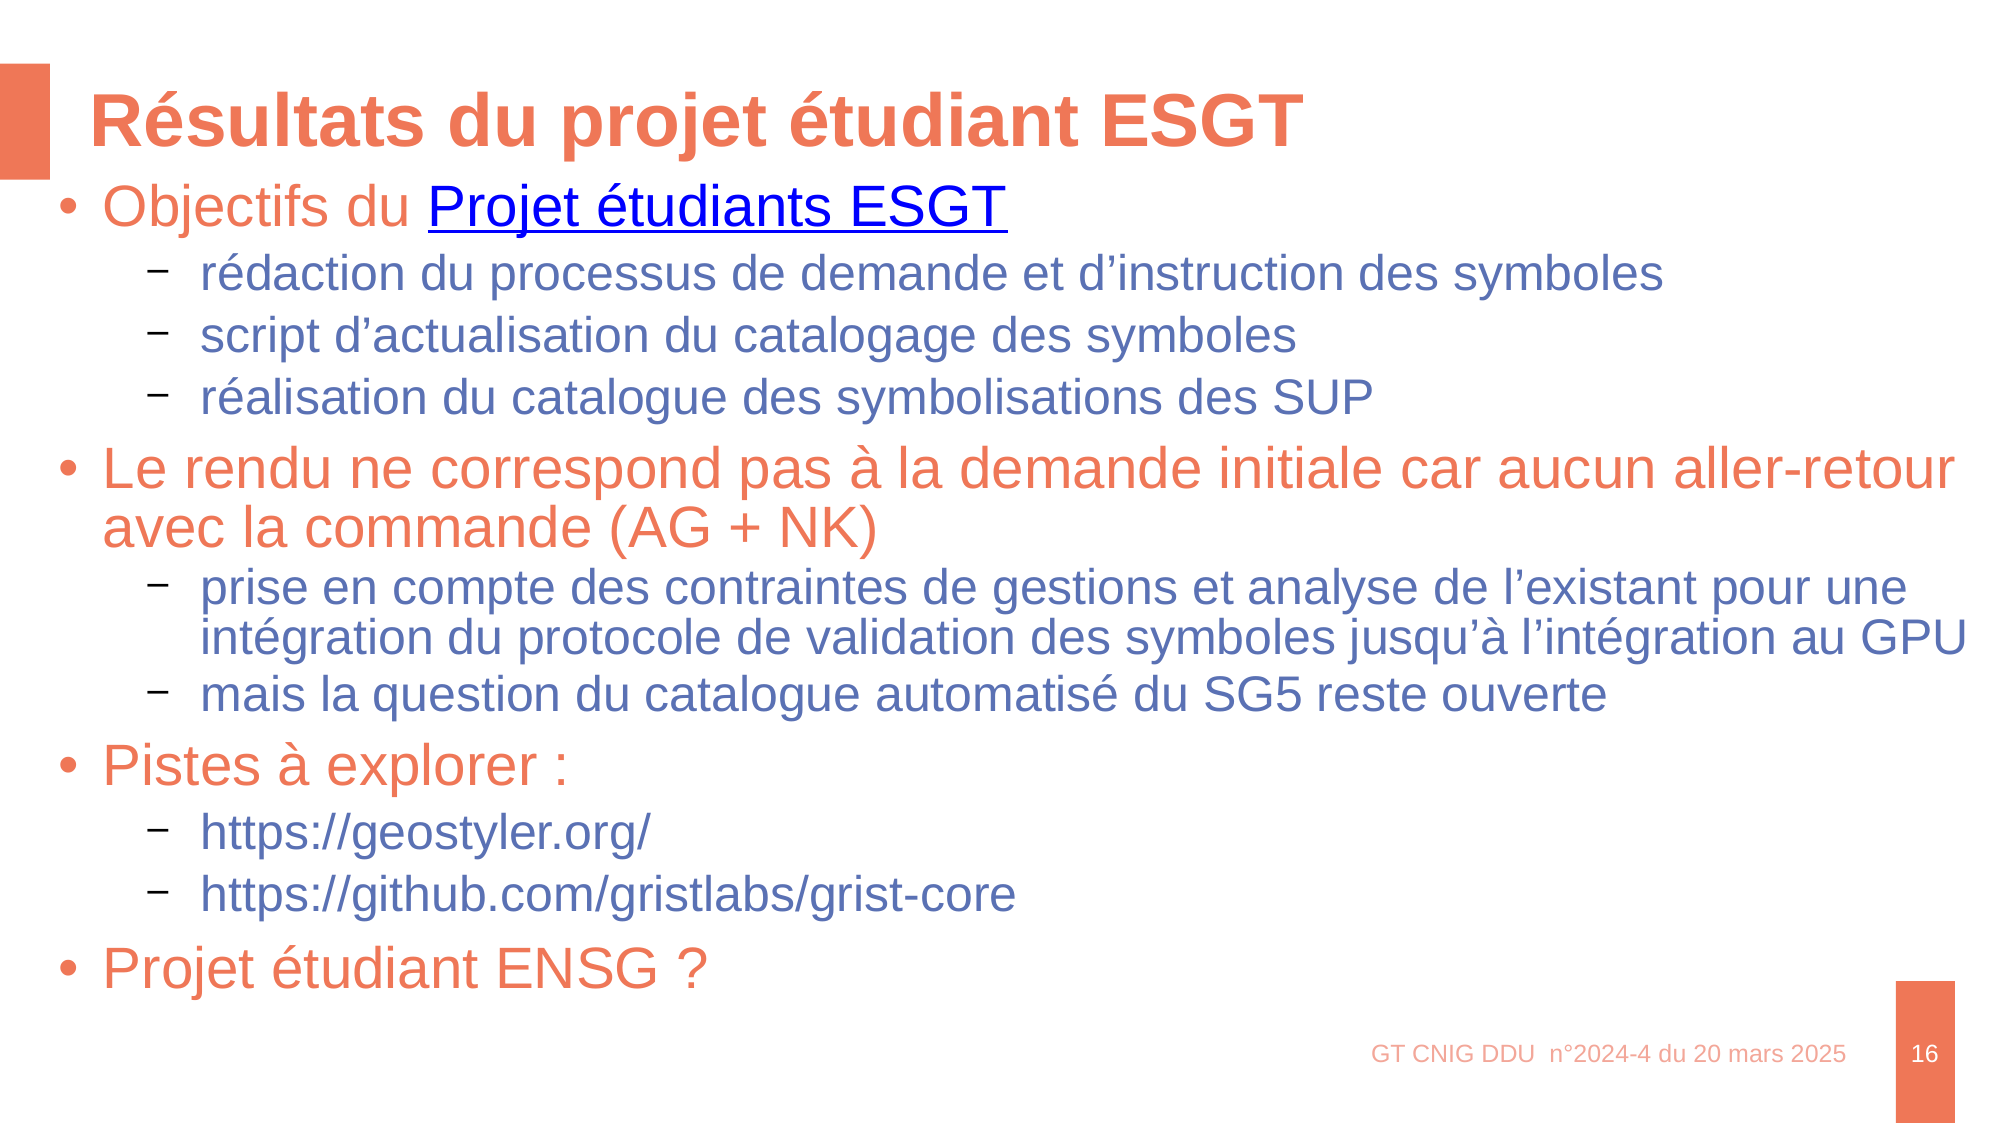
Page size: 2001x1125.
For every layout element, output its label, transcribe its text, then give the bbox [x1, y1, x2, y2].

title Résultats du projet étudiant ESGT [74, 70, 2000, 174]
list Objectifs du Projet étudiants ESGT rédaction du processus de demande et d’instruction des symboles script d’actualisation du catalogage des symboles réalisation du catalogue des symbolisations des SUP Le rendu ne correspond pas à la demande initiale car aucun aller-retour avec la commande (AG + NK) prise en compte des contraintes de gestions et analyse de l’existant pour une intégration du protocole de validation des symboles jusqu’à l’intégration au GPU mais la question du catalogue automatisé du SG5 reste ouverte Pistes à explorer : https://geostyler.org/ https://github.com/gristlabs/grist-core Projet étudiant ENSG ? [59, 179, 1997, 1064]
